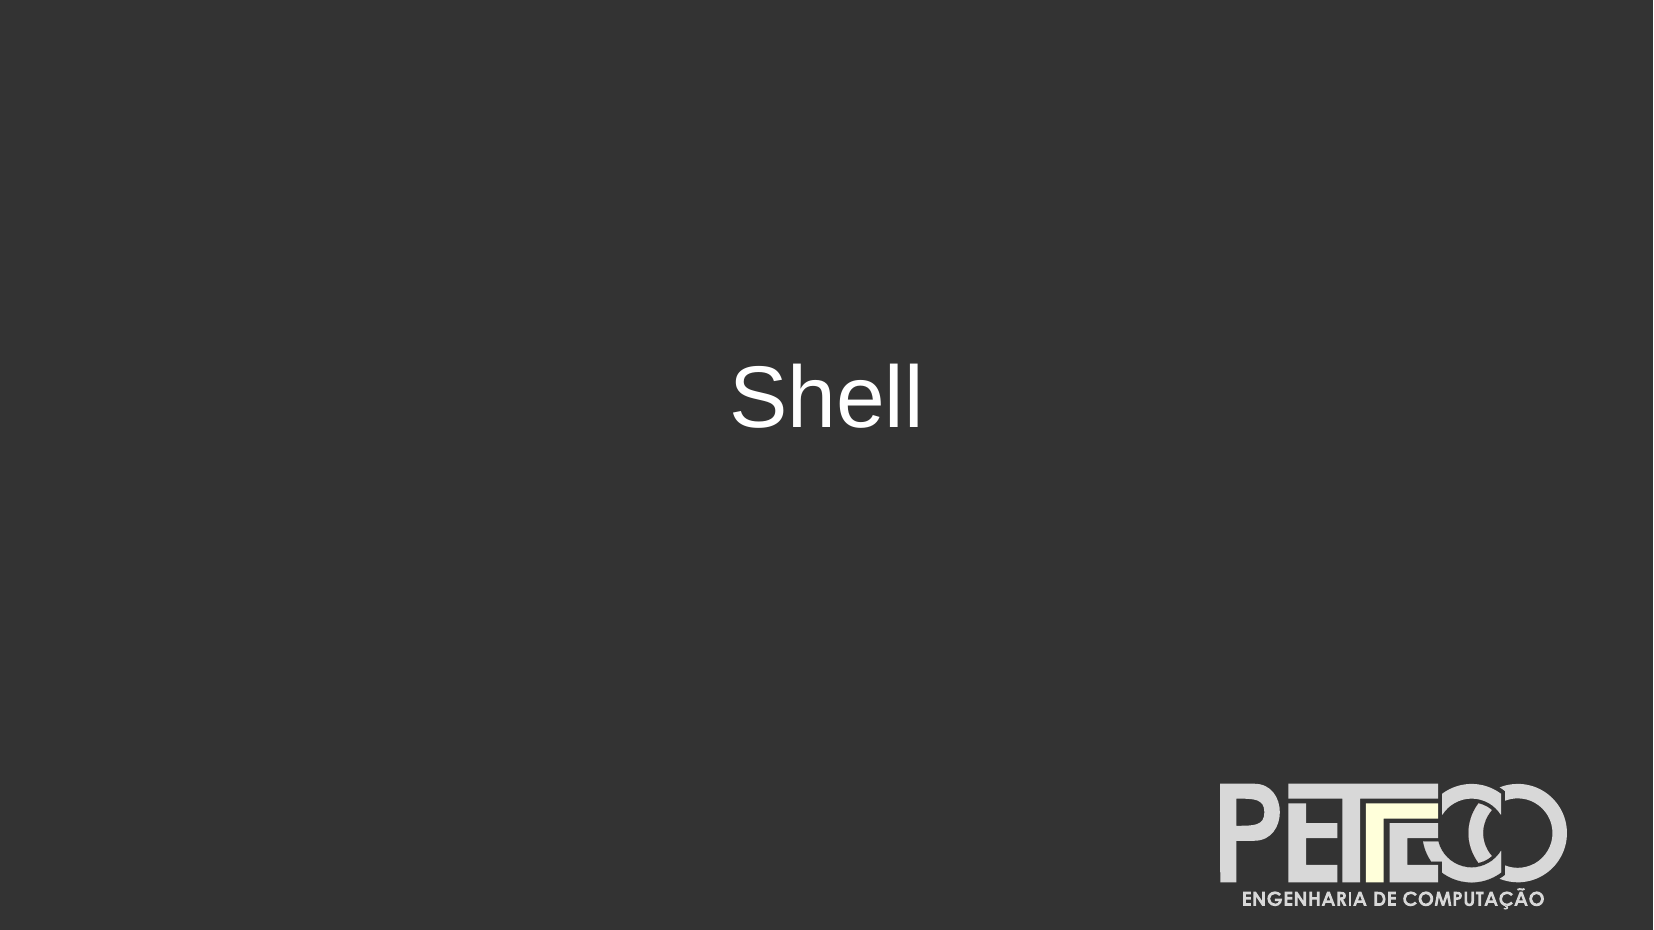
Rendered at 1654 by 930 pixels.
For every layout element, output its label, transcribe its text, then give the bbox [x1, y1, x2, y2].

subtitle Shell [82, 37, 1571, 757]
